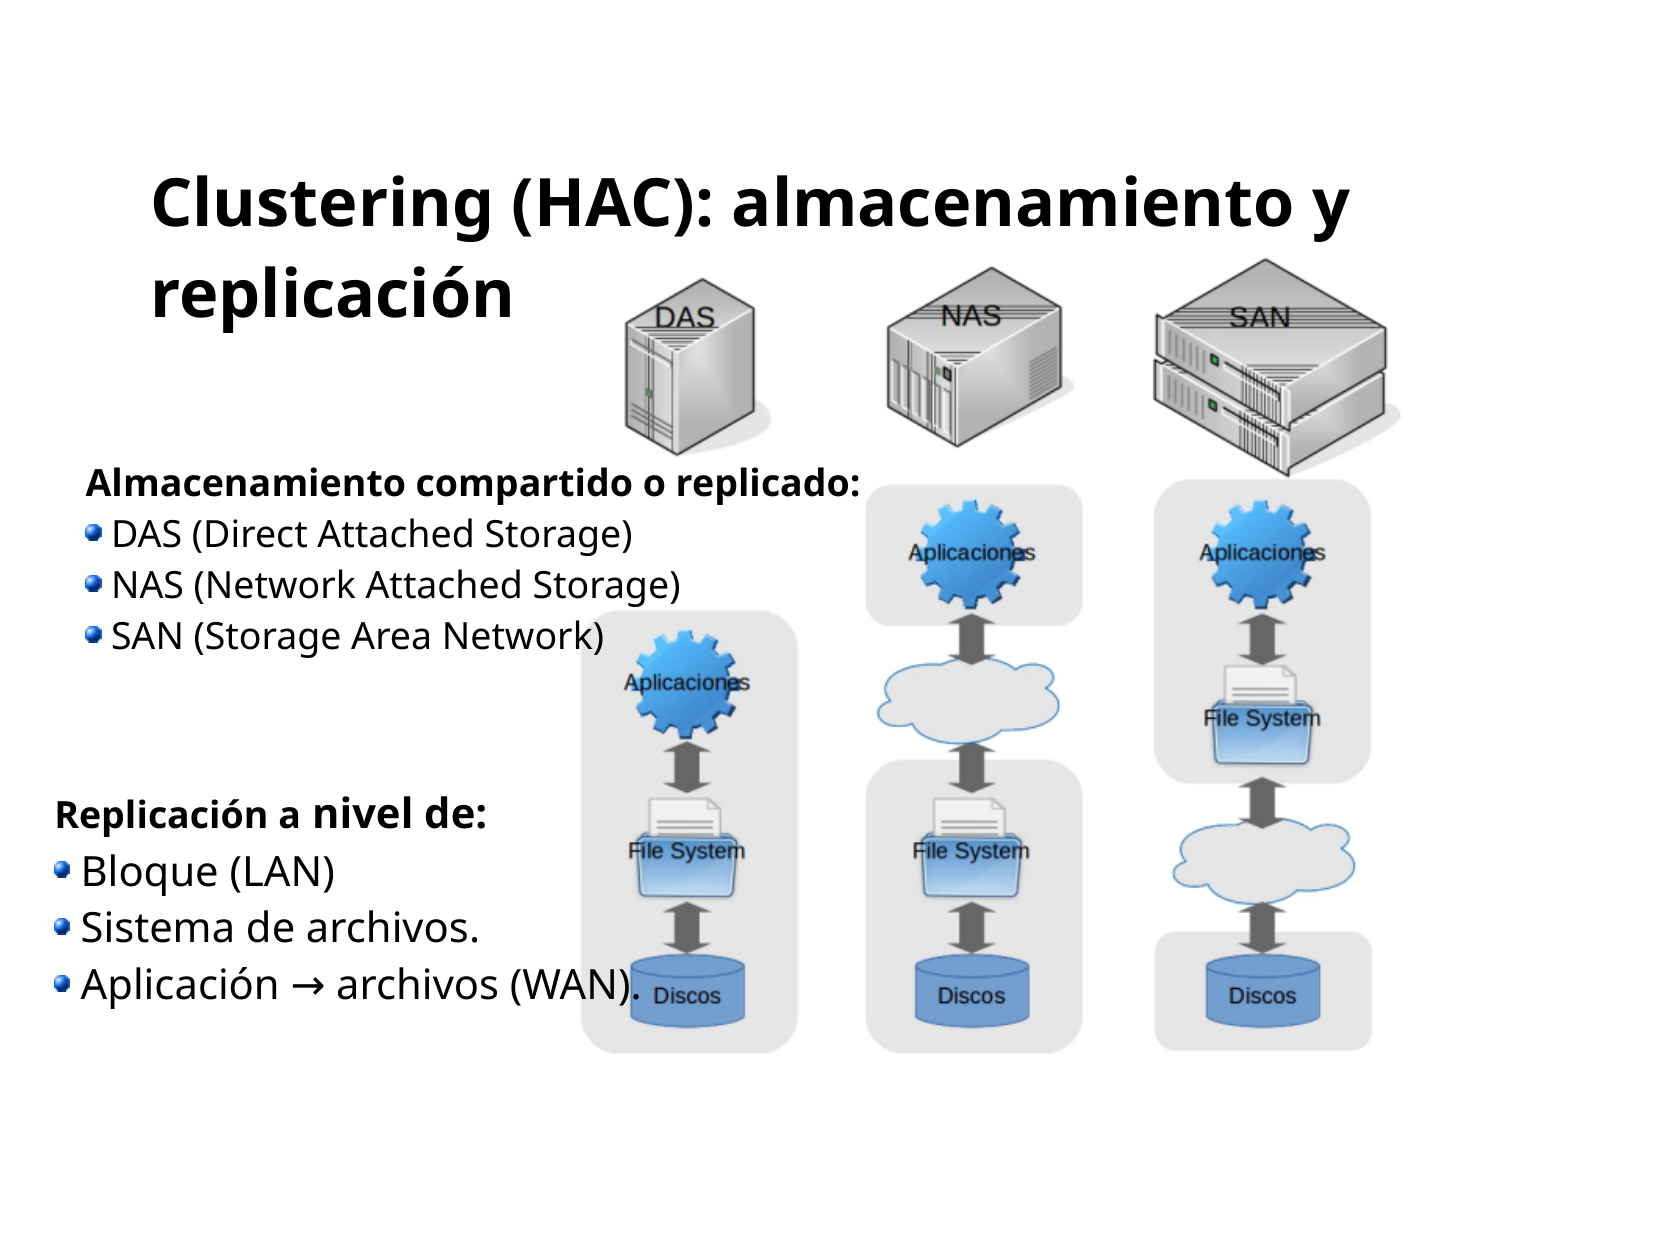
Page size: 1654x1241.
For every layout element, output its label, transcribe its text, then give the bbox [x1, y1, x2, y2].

text_box Clustering (HAC): almacenamiento y replicación [135, 147, 1557, 337]
text_box Replicación a nivel de: Bloque (LAN) Sistema de archivos. Aplicación → archivos (WAN). [39, 776, 718, 1014]
text_box Almacenamiento compartido o replicado: DAS (Direct Attached Storage) NAS (Network Attached Storage) SAN (Storage Area Network) [70, 448, 971, 659]
picture [531, 252, 1402, 1064]
